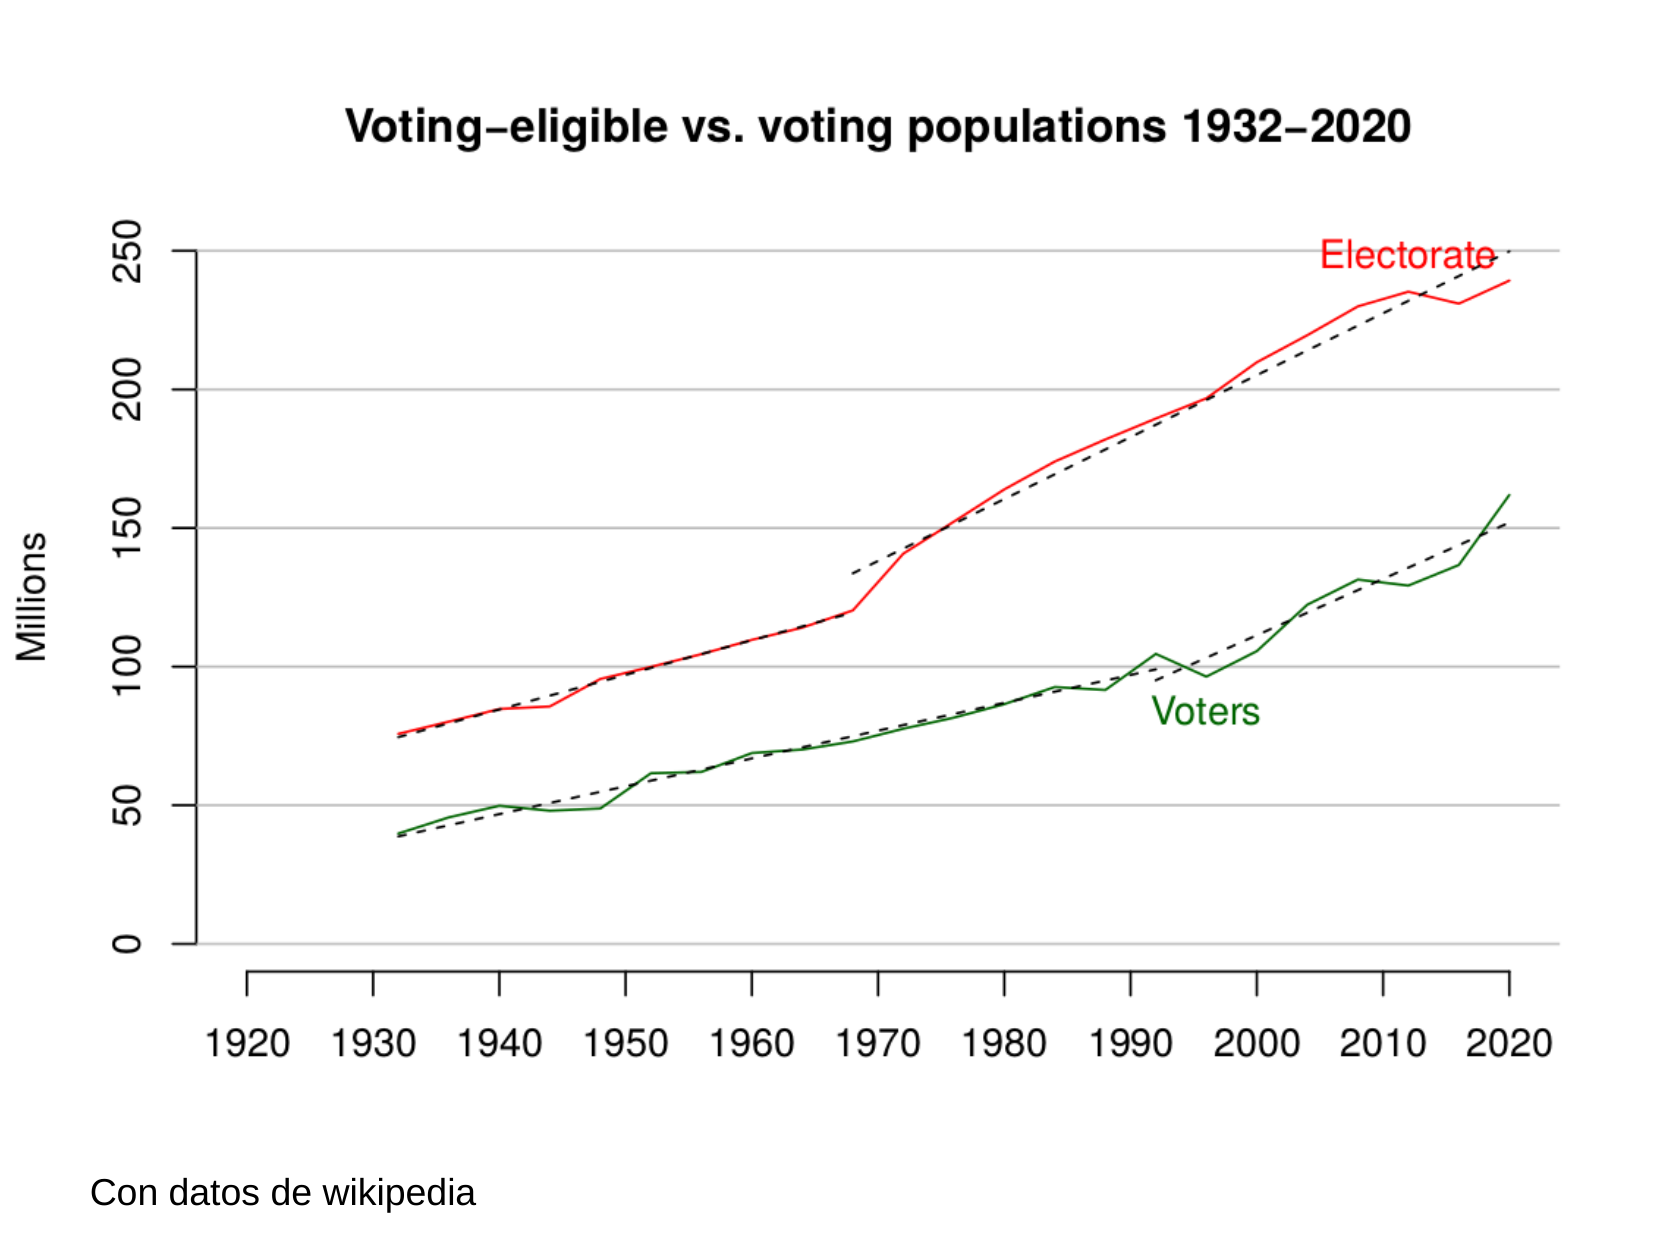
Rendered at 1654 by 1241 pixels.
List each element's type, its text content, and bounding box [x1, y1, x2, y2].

picture [4, 32, 1654, 1212]
text_box Con datos de wikipedia [75, 1164, 526, 1241]
